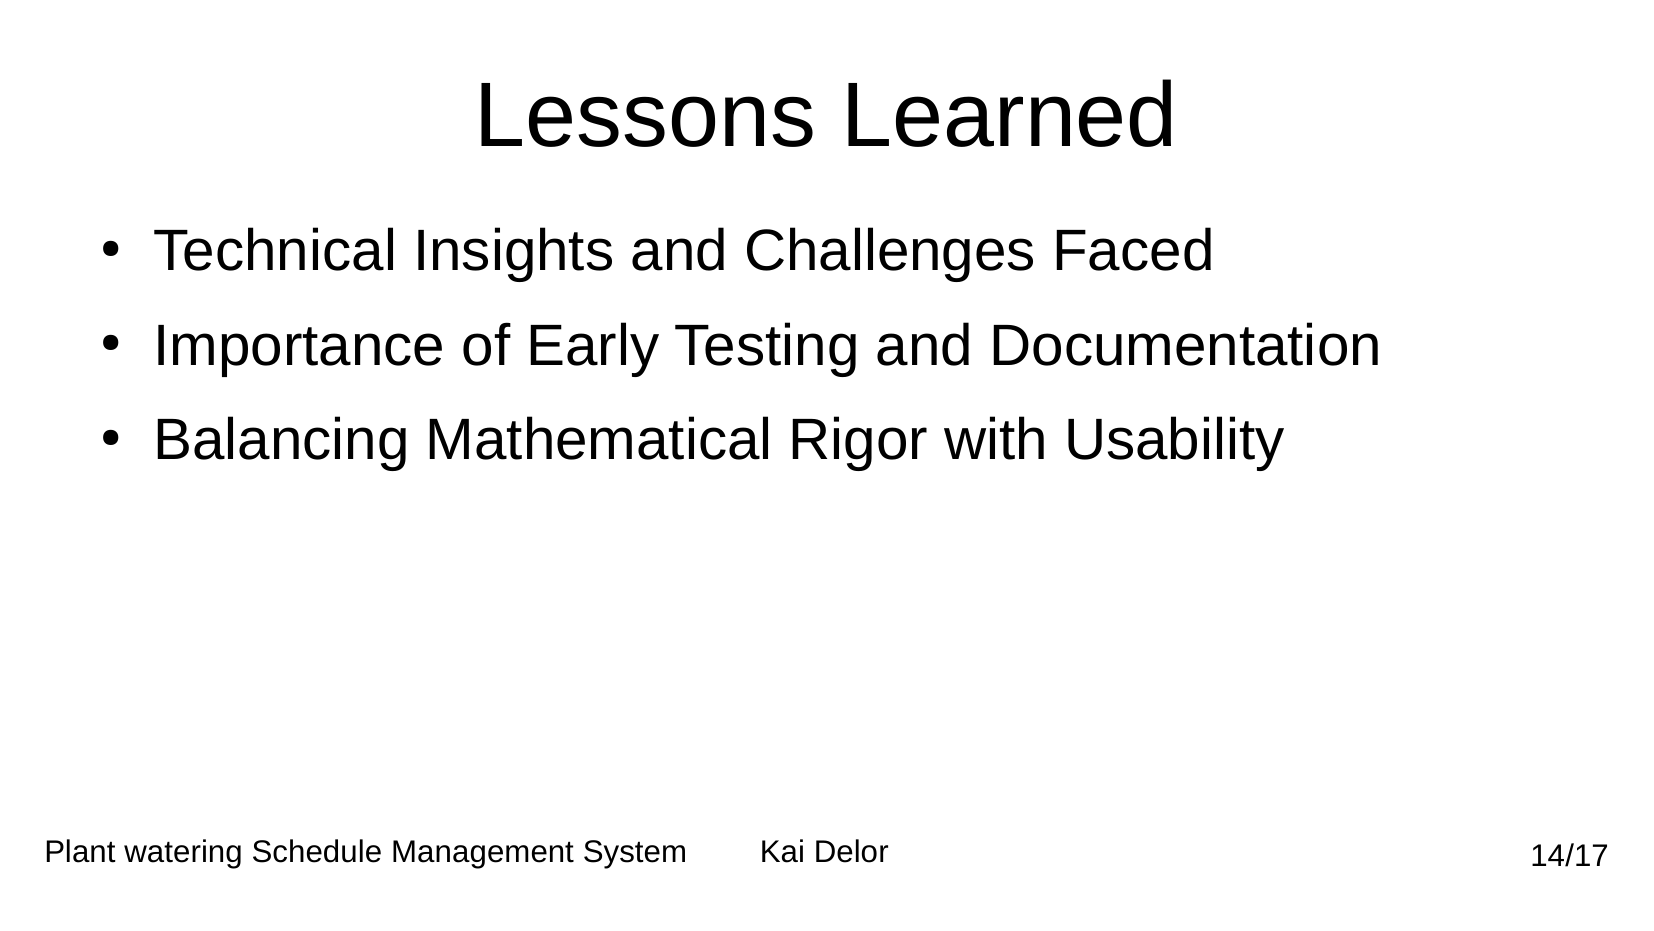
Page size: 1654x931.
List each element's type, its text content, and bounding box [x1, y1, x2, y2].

list Technical Insights and Challenges Faced Importance of Early Testing and Documentation Balancing Mathematical Rigor with Usability [82, 217, 1571, 758]
text_box <Foliennummer>/17 [1358, 830, 1625, 886]
title Lessons Learned [82, 37, 1571, 193]
text_box Kai Delor [745, 826, 904, 877]
text_box Plant watering Schedule Management System [29, 826, 701, 877]
